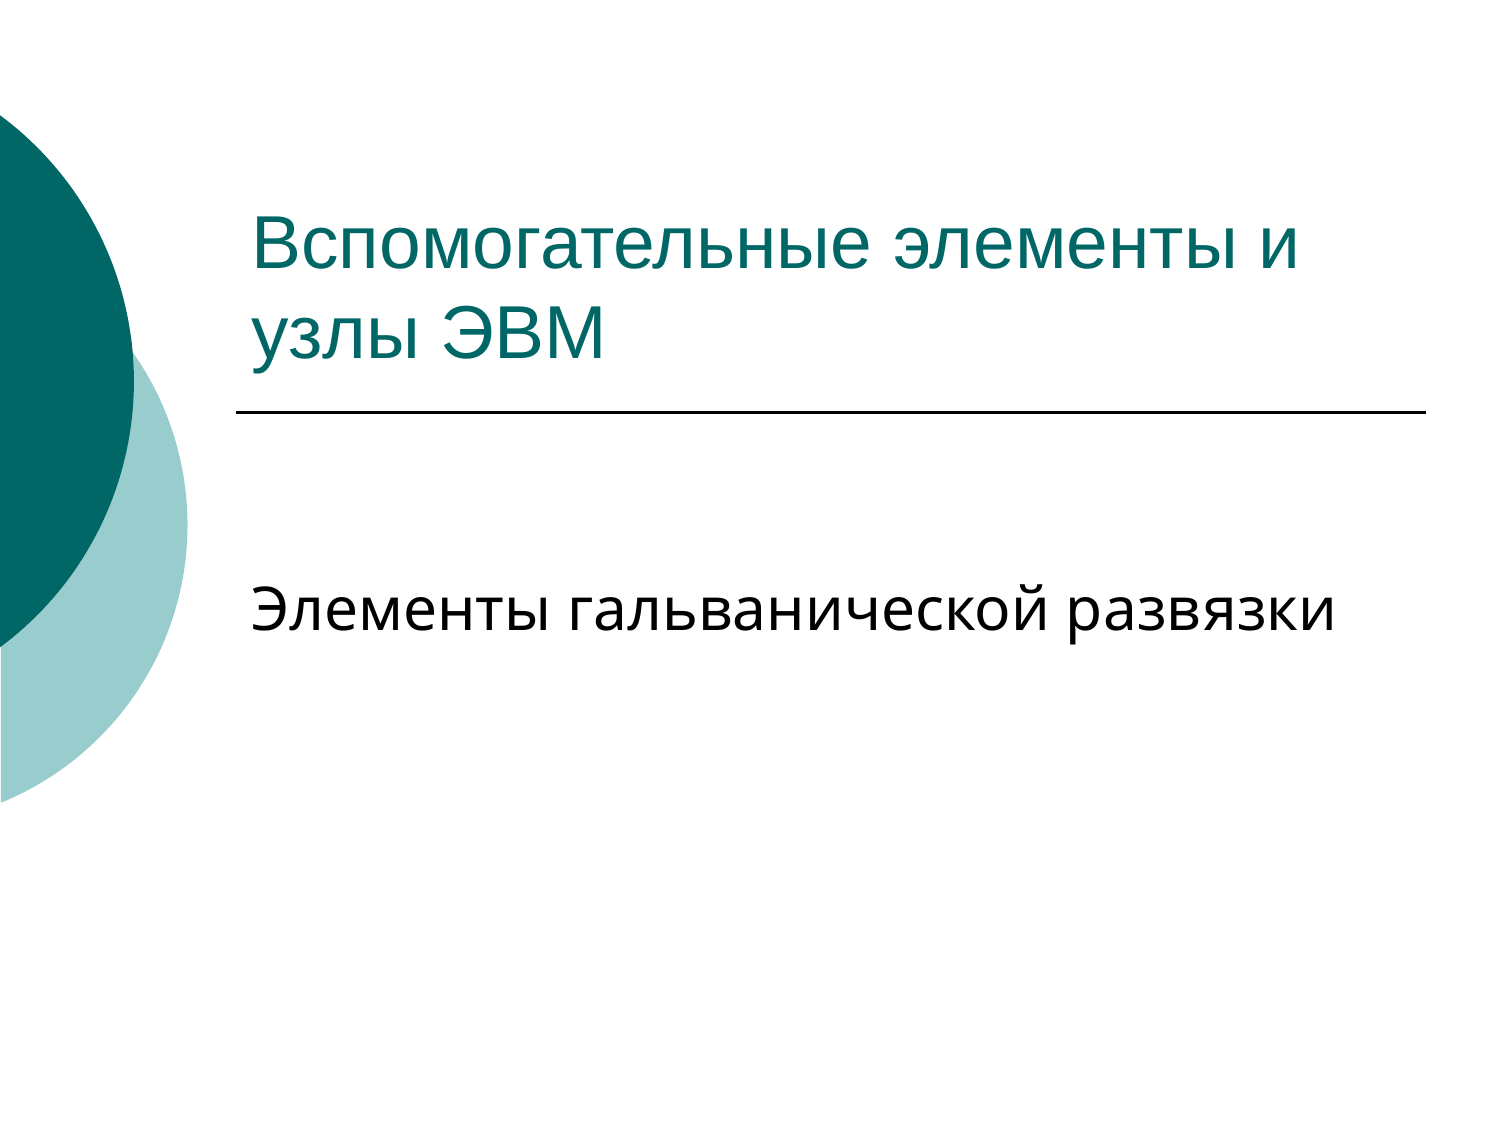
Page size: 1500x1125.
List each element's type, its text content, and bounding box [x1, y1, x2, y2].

subtitle Элементы гальванической развязки [236, 562, 1425, 850]
title Вспомогательные элементы и узлы ЭВМ [236, 186, 1425, 372]
